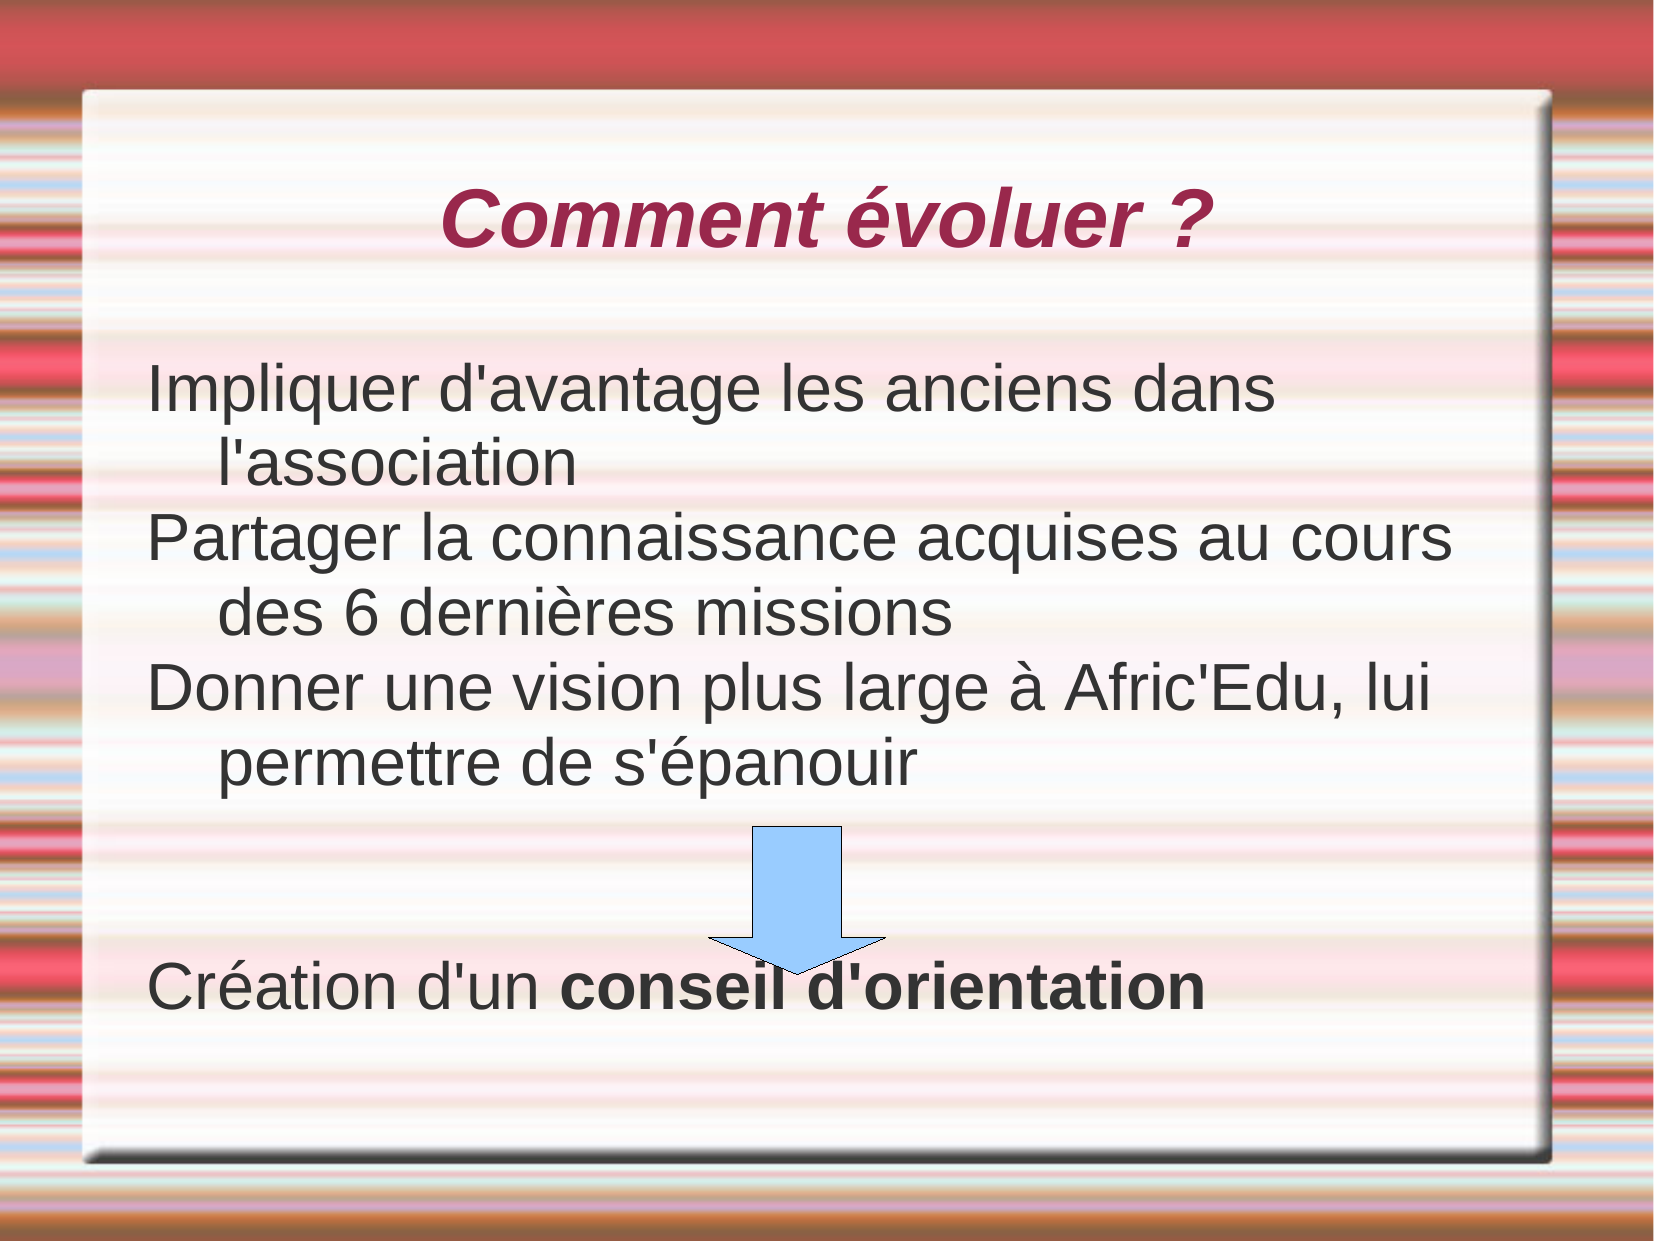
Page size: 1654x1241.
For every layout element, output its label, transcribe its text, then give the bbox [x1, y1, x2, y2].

text_box [708, 826, 886, 975]
picture [0, 0, 1654, 1241]
list Impliquer d'avantage les anciens dans l'association Partager la connaissance acquises au cours des 6 dernières missions Donner une vision plus large à Afric'Edu, lui permettre de s'épanouir Création d'un conseil d'orientation [134, 350, 1516, 1133]
title Comment évoluer ? [121, 114, 1534, 322]
